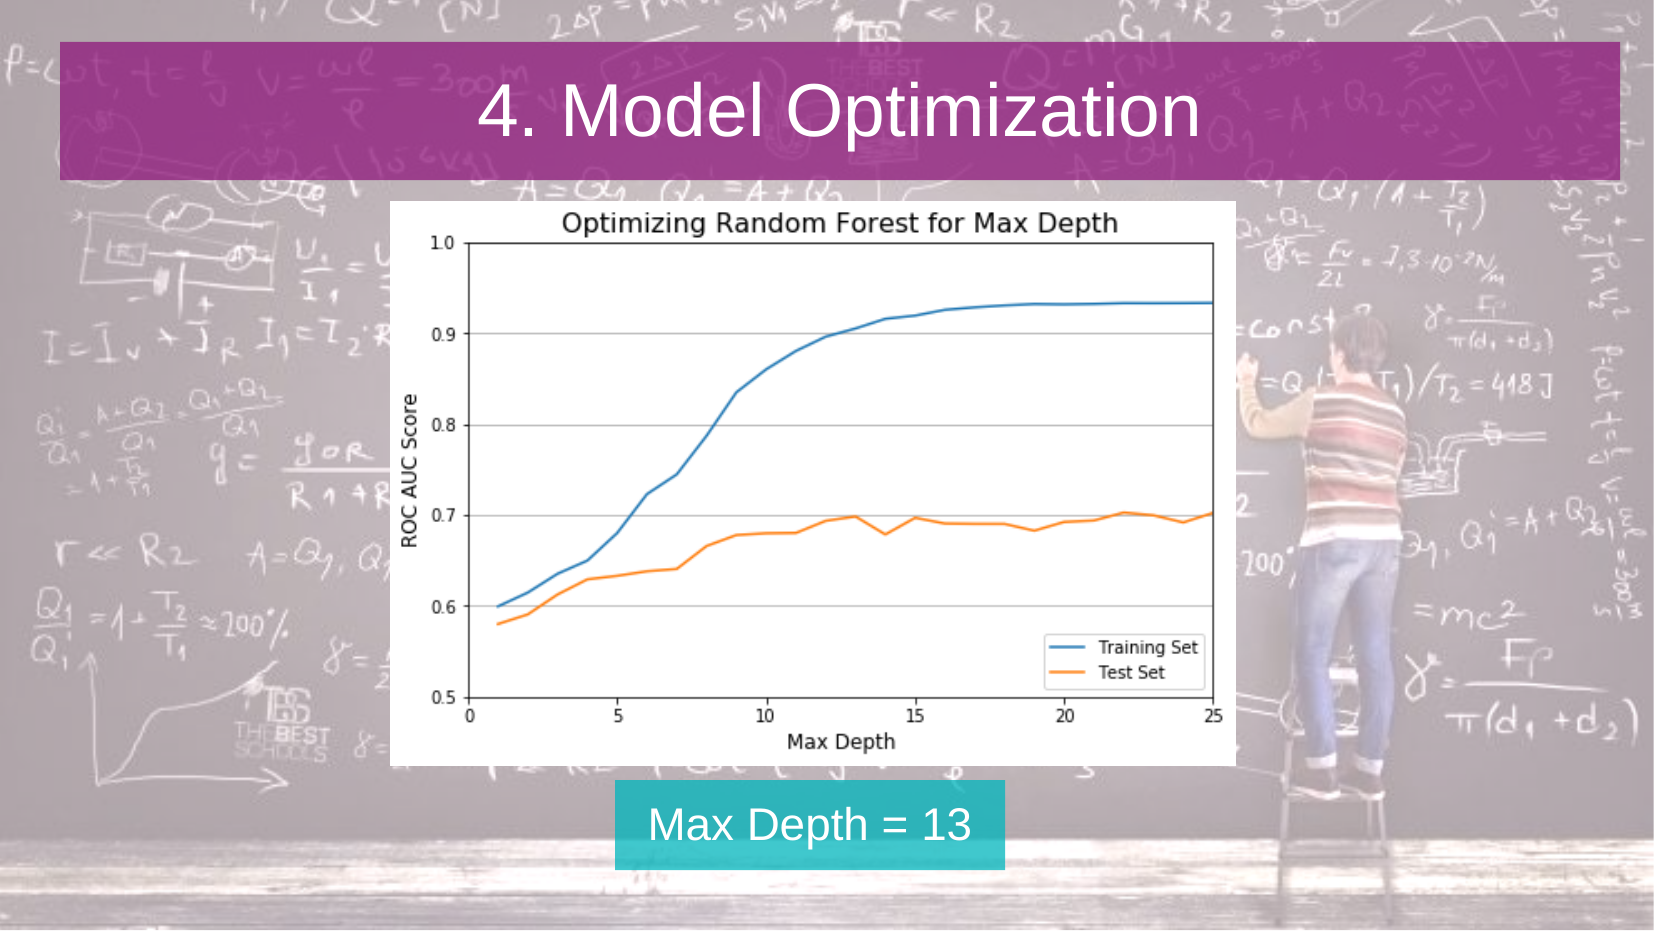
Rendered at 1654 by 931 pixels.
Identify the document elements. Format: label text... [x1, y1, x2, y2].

text_box [0, 0, 1654, 931]
picture [390, 201, 1236, 766]
title 4. Model Optimization [60, 41, 1621, 181]
title Max Depth = 13 [615, 780, 1006, 871]
